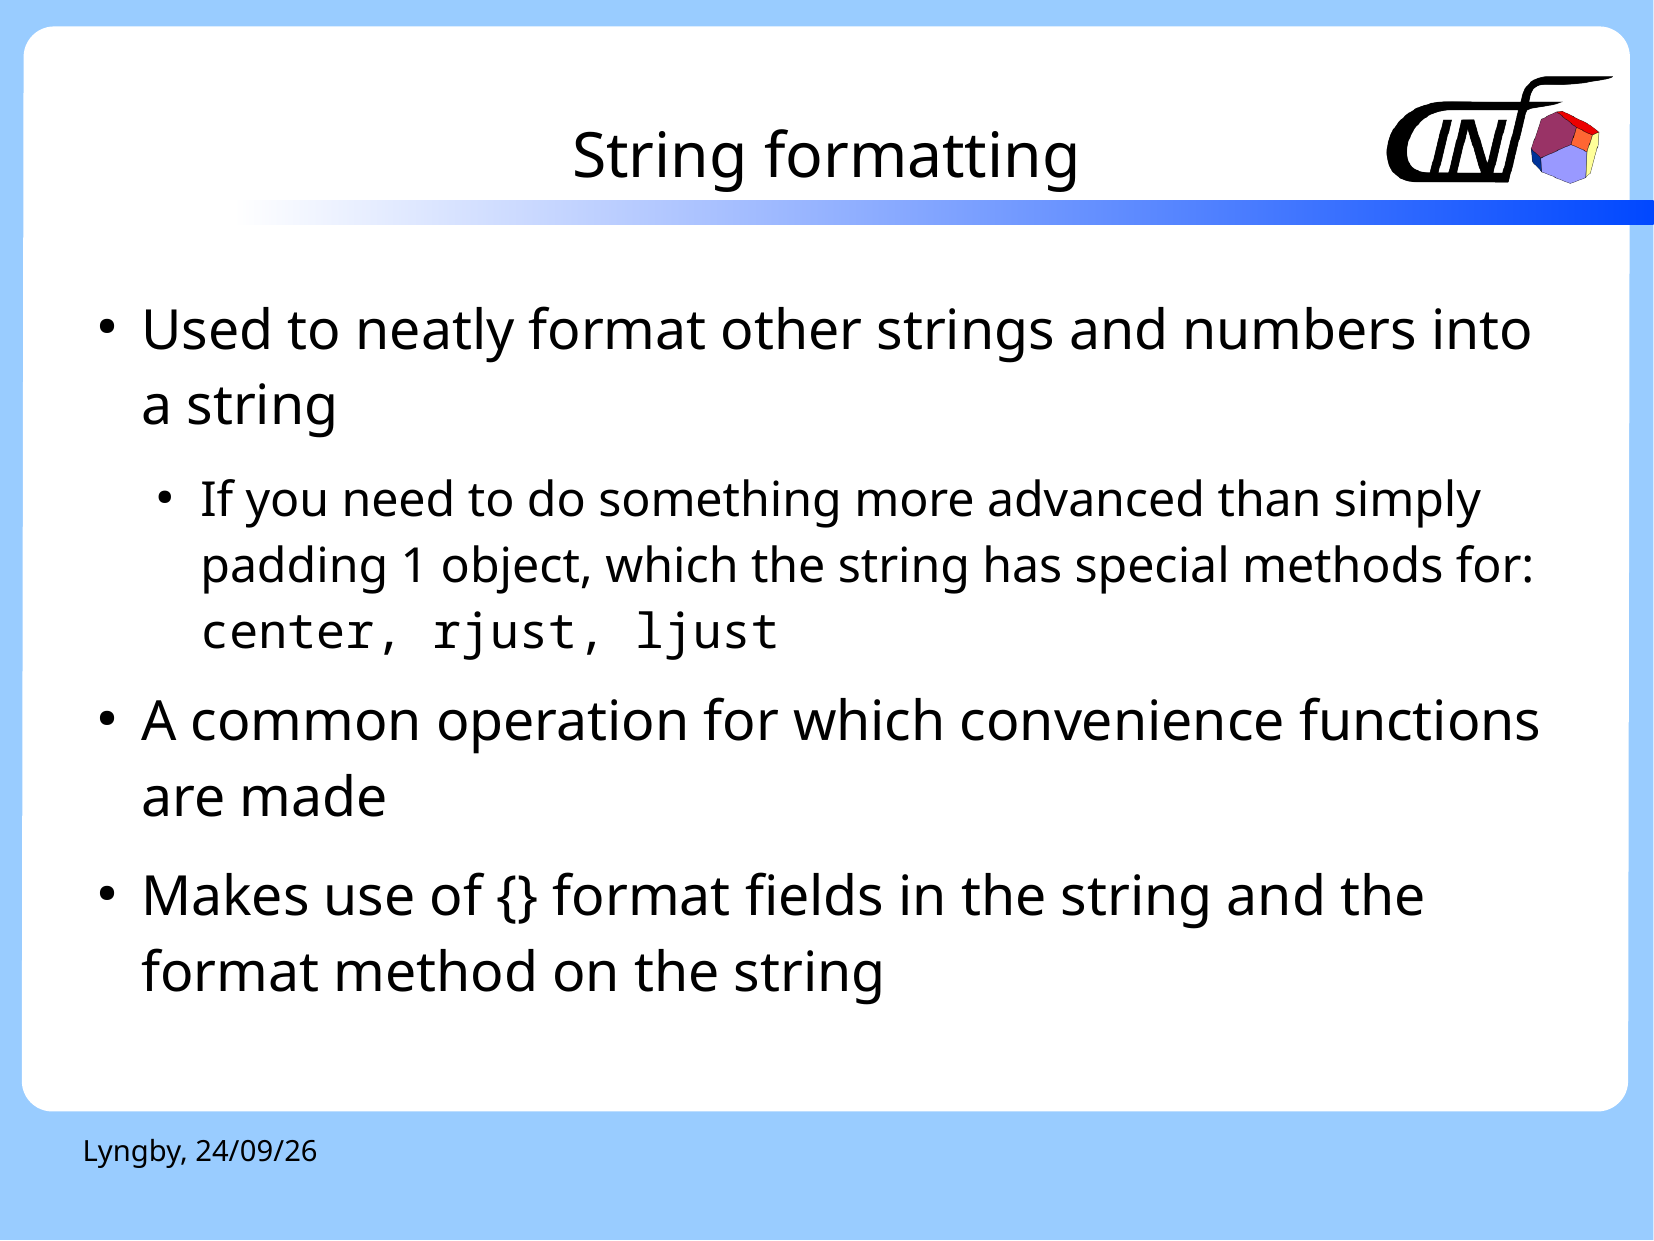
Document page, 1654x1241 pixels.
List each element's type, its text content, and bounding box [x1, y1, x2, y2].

list Used to neatly format other strings and numbers into a string If you need to do something more advanced than simply padding 1 object, which the string has special methods for: center, rjust, ljust A common operation for which convenience functions are made Makes use of {} format fields in the string and the format method on the string [82, 290, 1571, 1010]
title String formatting [82, 49, 1571, 257]
picture [1571, 76, 1613, 184]
